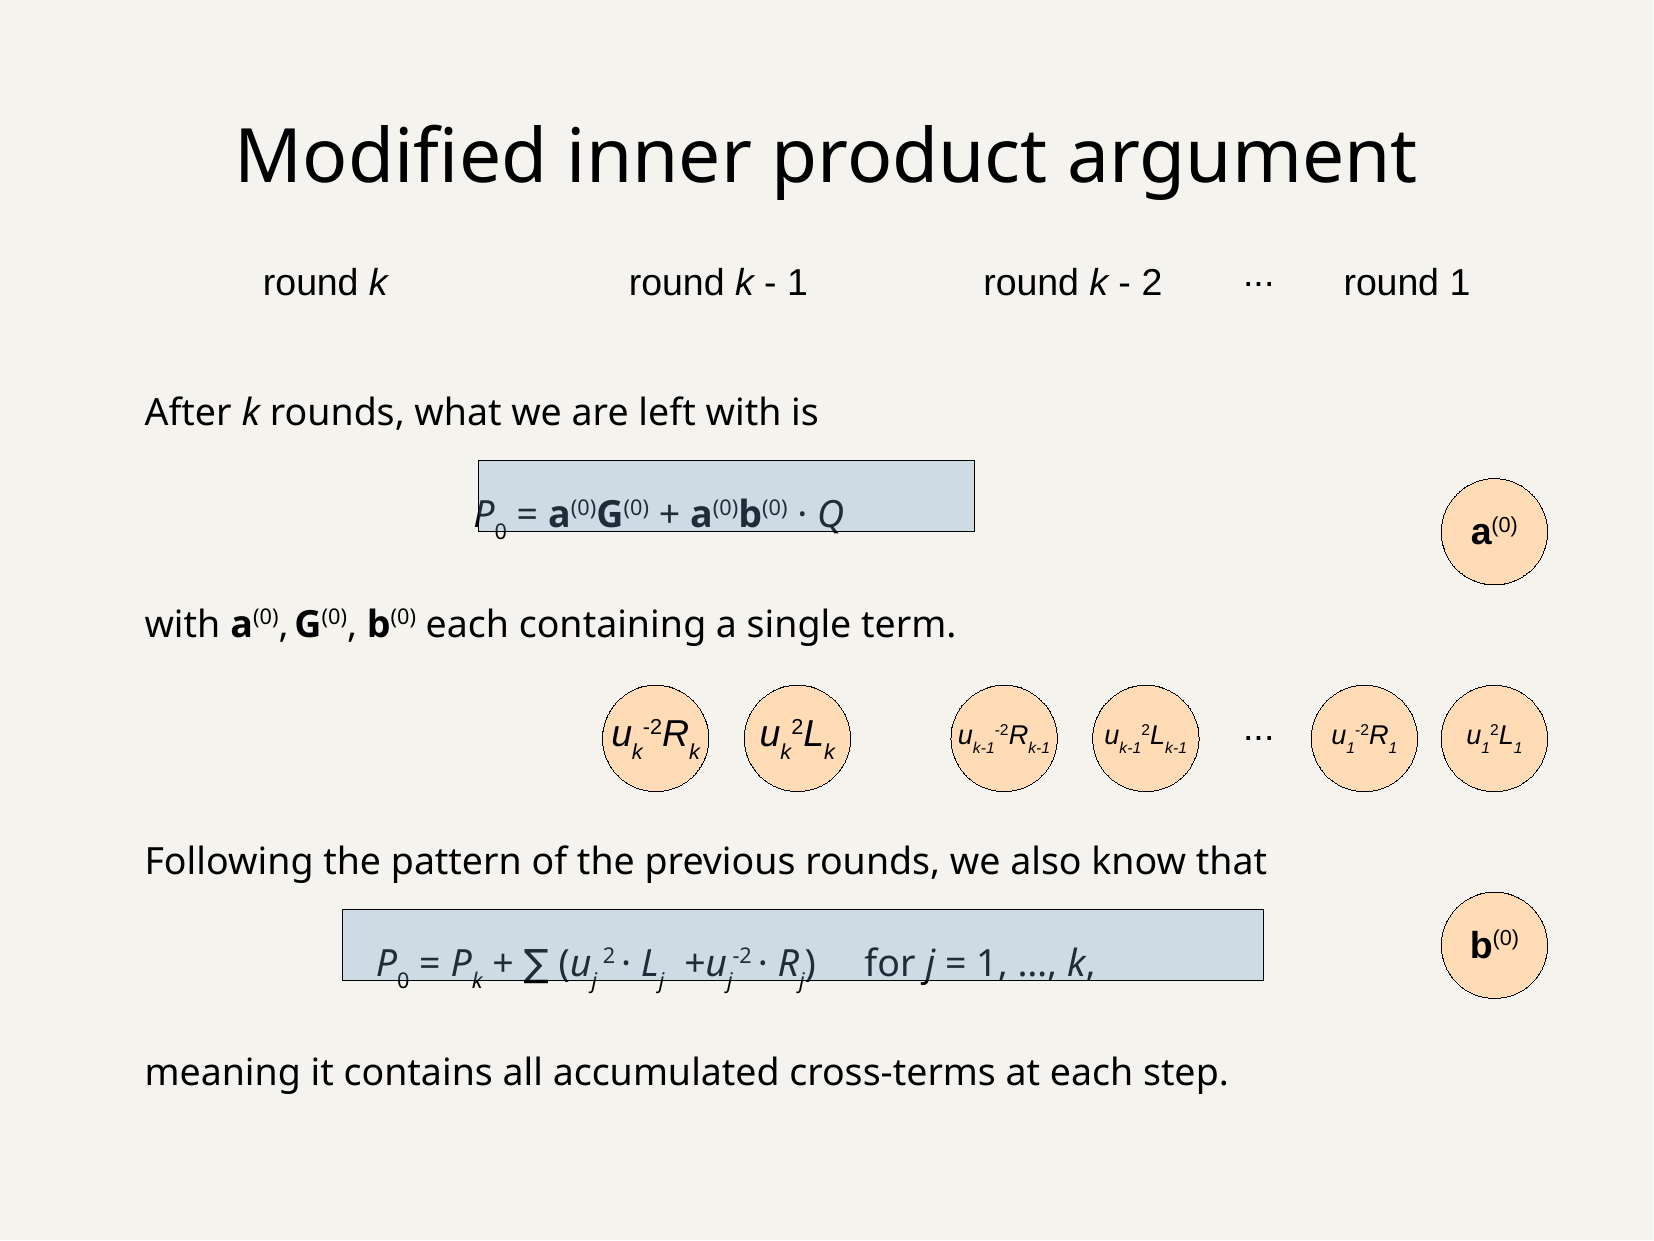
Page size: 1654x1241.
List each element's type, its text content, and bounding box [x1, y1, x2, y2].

text_box u1-2R1 [1311, 685, 1418, 792]
text_box ... [1228, 244, 1290, 302]
text_box [342, 909, 1264, 981]
text_box ... [1228, 699, 1290, 757]
text_box uk2Lk [744, 685, 851, 792]
text_box uk-1-2Rk-1 [950, 685, 1058, 792]
text_box After k rounds, what we are left with is P0 = a(0)G(0) + a(0)b(0) · Q with a(0), G(0), b(0) each containing a single term. [129, 378, 1193, 625]
text_box b(0) [1441, 892, 1548, 999]
text_box round k - 1 [614, 253, 823, 311]
text_box uk-12Lk-1 [1092, 685, 1200, 792]
text_box round k [248, 253, 403, 311]
text_box [478, 460, 975, 532]
text_box uk-2Rk [602, 685, 709, 792]
text_box round 1 [1328, 253, 1486, 311]
text_box round k - 2 [968, 253, 1178, 311]
text_box u12L1 [1441, 685, 1548, 792]
text_box Following the pattern of the previous rounds, we also know that P0 = Pk + ∑ (uj 2 · Lj +uj-2 · Rj) for j = 1, …, k, meaning it contains all accumulated cross-terms at each step. [129, 826, 1406, 1087]
title Modified inner product argument [82, 49, 1571, 257]
text_box a(0) [1441, 478, 1548, 585]
